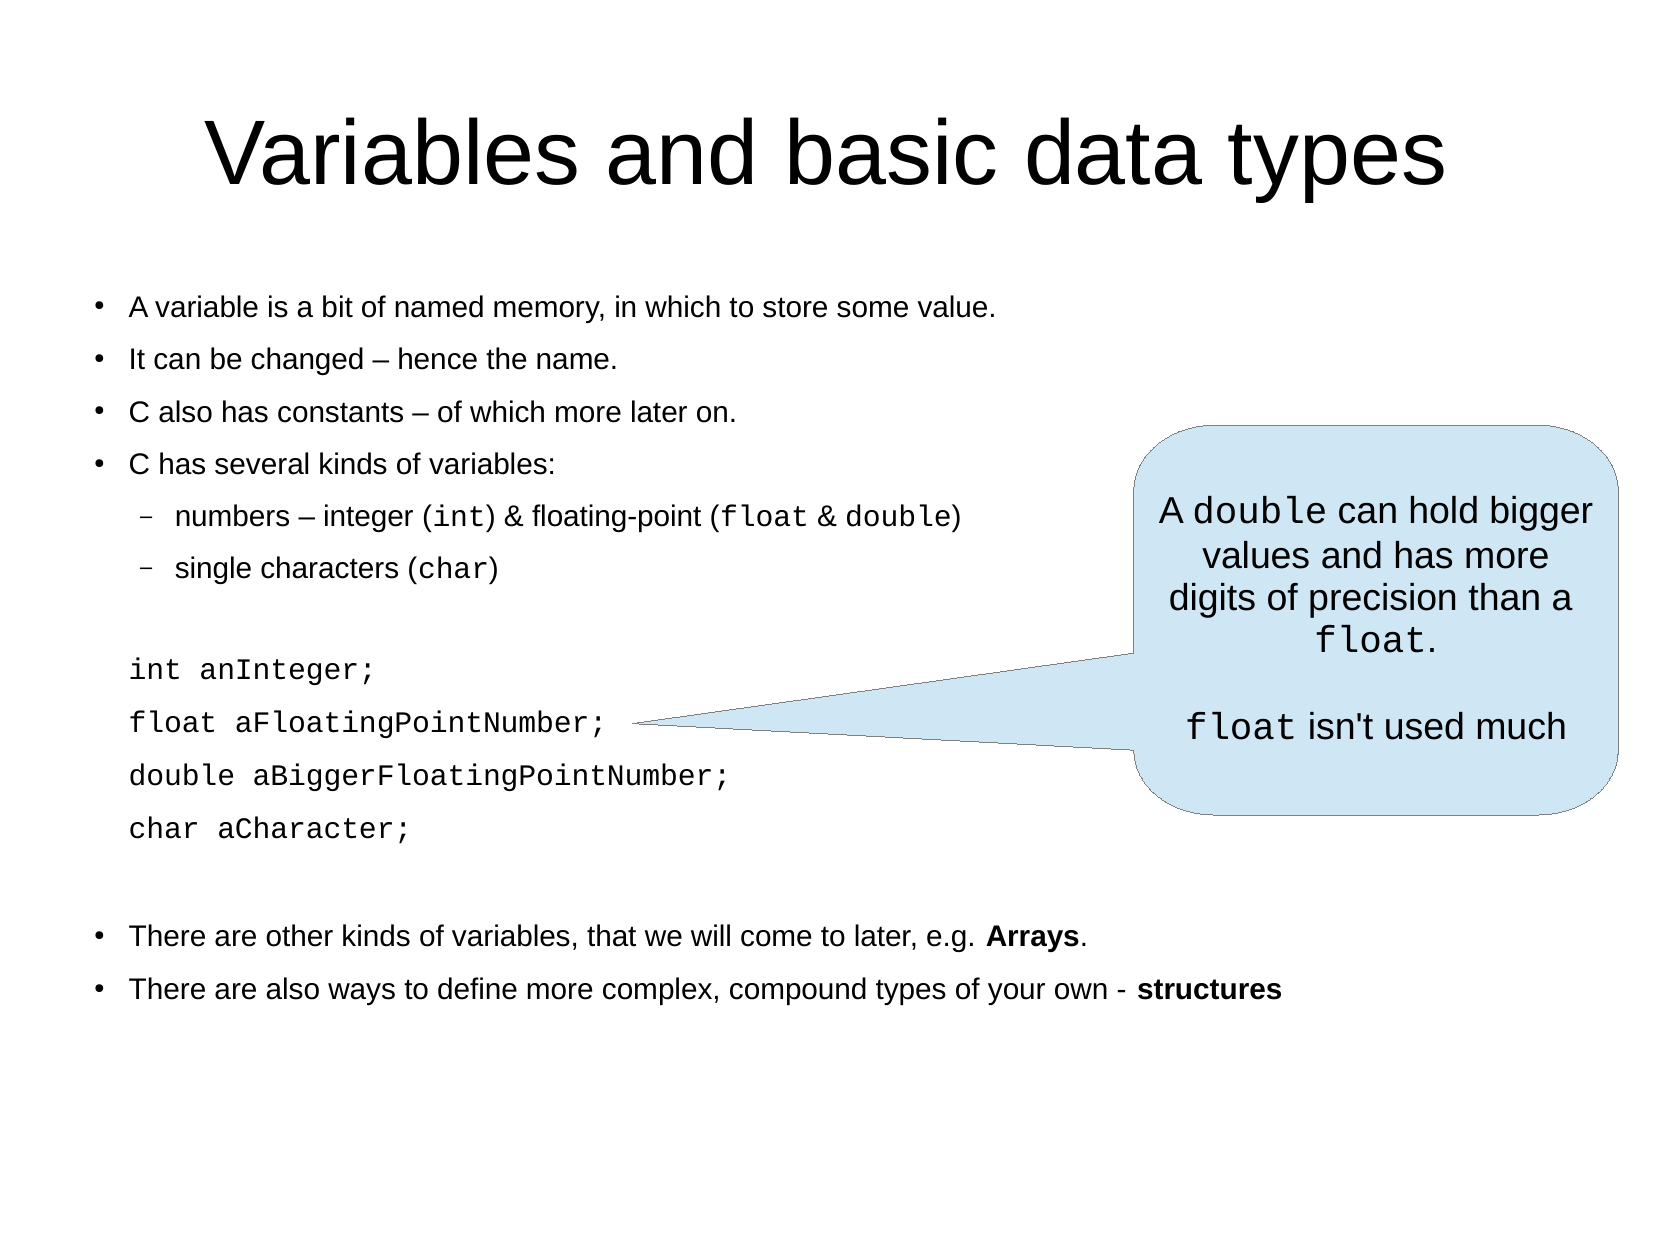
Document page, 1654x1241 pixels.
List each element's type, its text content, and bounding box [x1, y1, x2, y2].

list A variable is a bit of named memory, in which to store some value. It can be changed – hence the name. C also has constants – of which more later on. C has several kinds of variables: numbers – integer (int) & floating-point (float & double) single characters (char) int anInteger; float aFloatingPointNumber; double aBiggerFloatingPointNumber; char aCharacter; There are other kinds of variables, that we will come to later, e.g. Arrays. There are also ways to define more complex, compound types of your own - structures [82, 290, 1538, 1010]
text_box A double can hold bigger values and has more digits of precision than a float. float isn't used much [632, 425, 1619, 816]
title Variables and basic data types [82, 49, 1571, 257]
